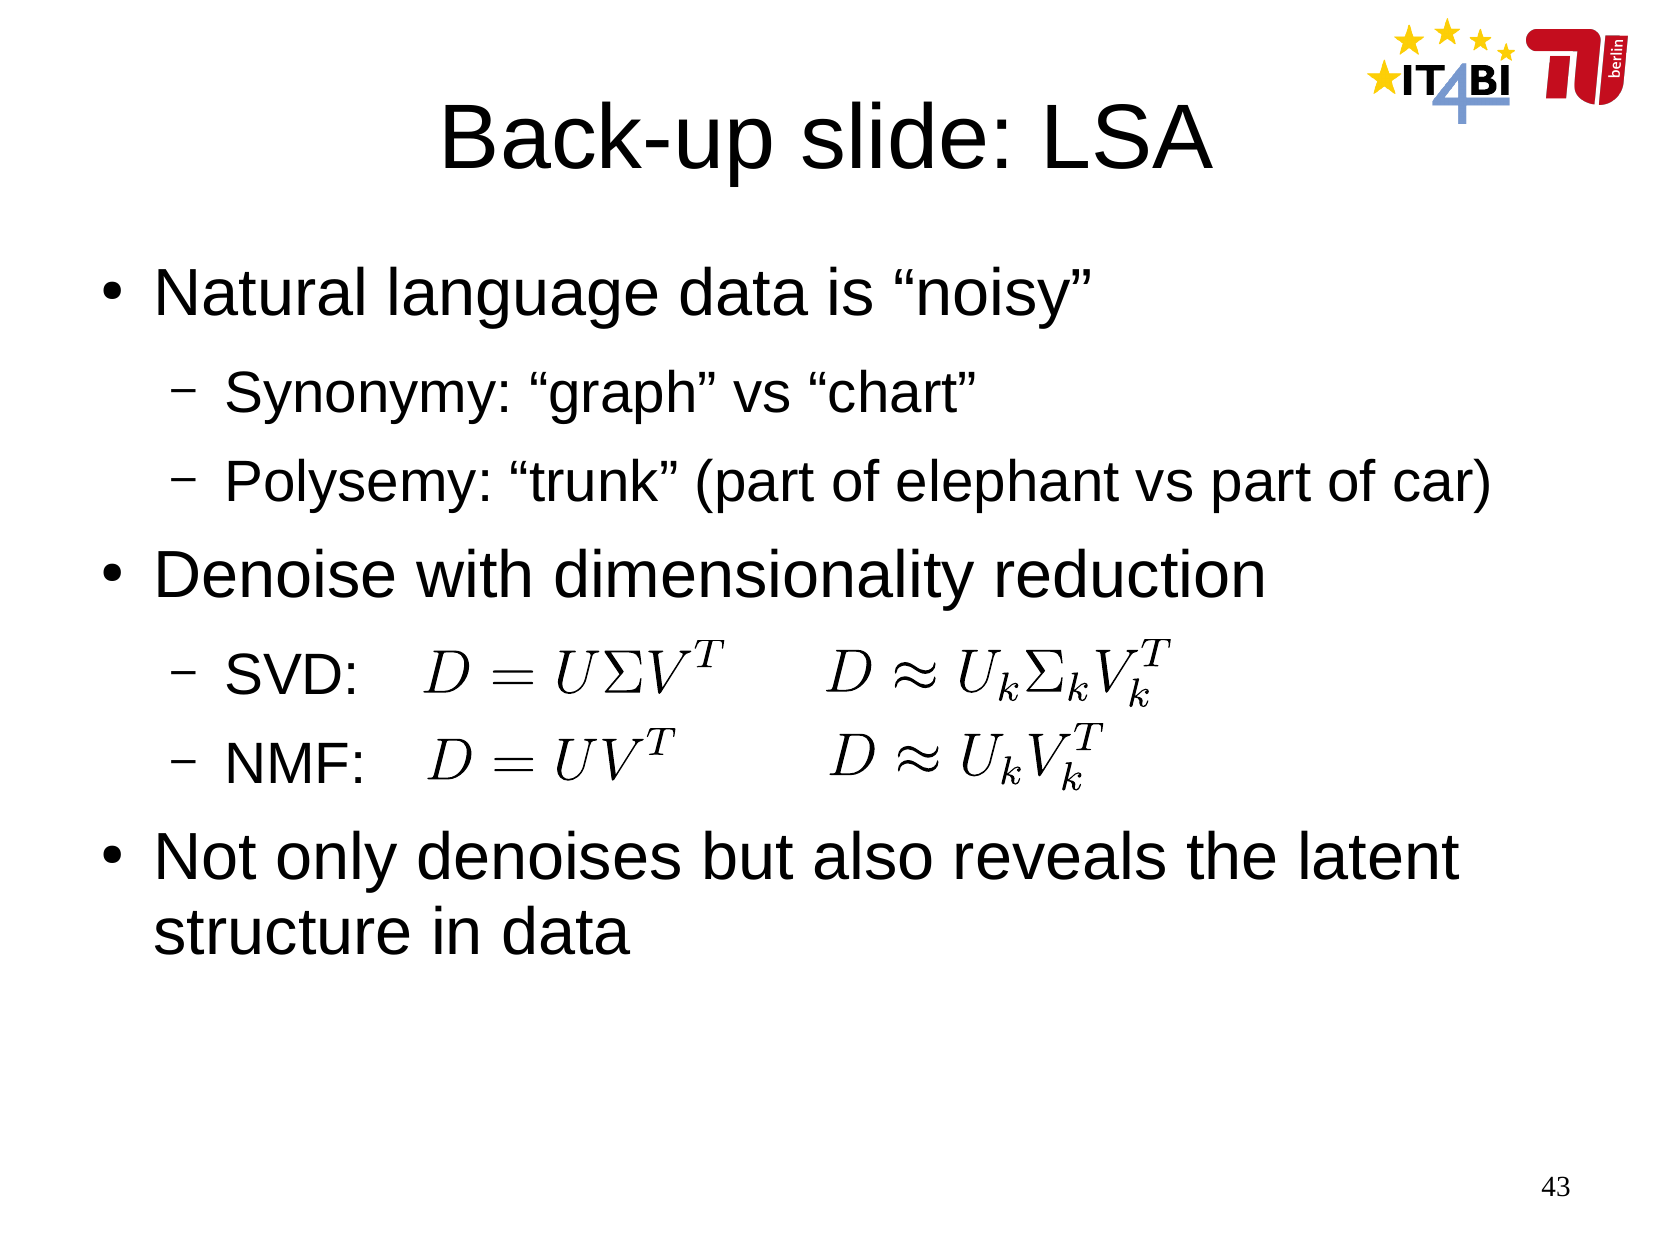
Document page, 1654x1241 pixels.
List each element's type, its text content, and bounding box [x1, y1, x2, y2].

picture [827, 723, 1106, 792]
picture [824, 639, 1173, 708]
list Natural language data is “noisy” Synonymy: “graph” vs “chart” Polysemy: “trunk” (part of elephant vs part of car) Denoise with dimensionality reduction SVD: NMF: Not only denoises but also reveals the latent structure in data [82, 255, 1571, 1141]
picture [421, 640, 727, 694]
picture [1367, 18, 1515, 49]
title Back-up slide: LSA [82, 49, 1571, 226]
picture [425, 728, 678, 781]
picture [1526, 29, 1628, 105]
